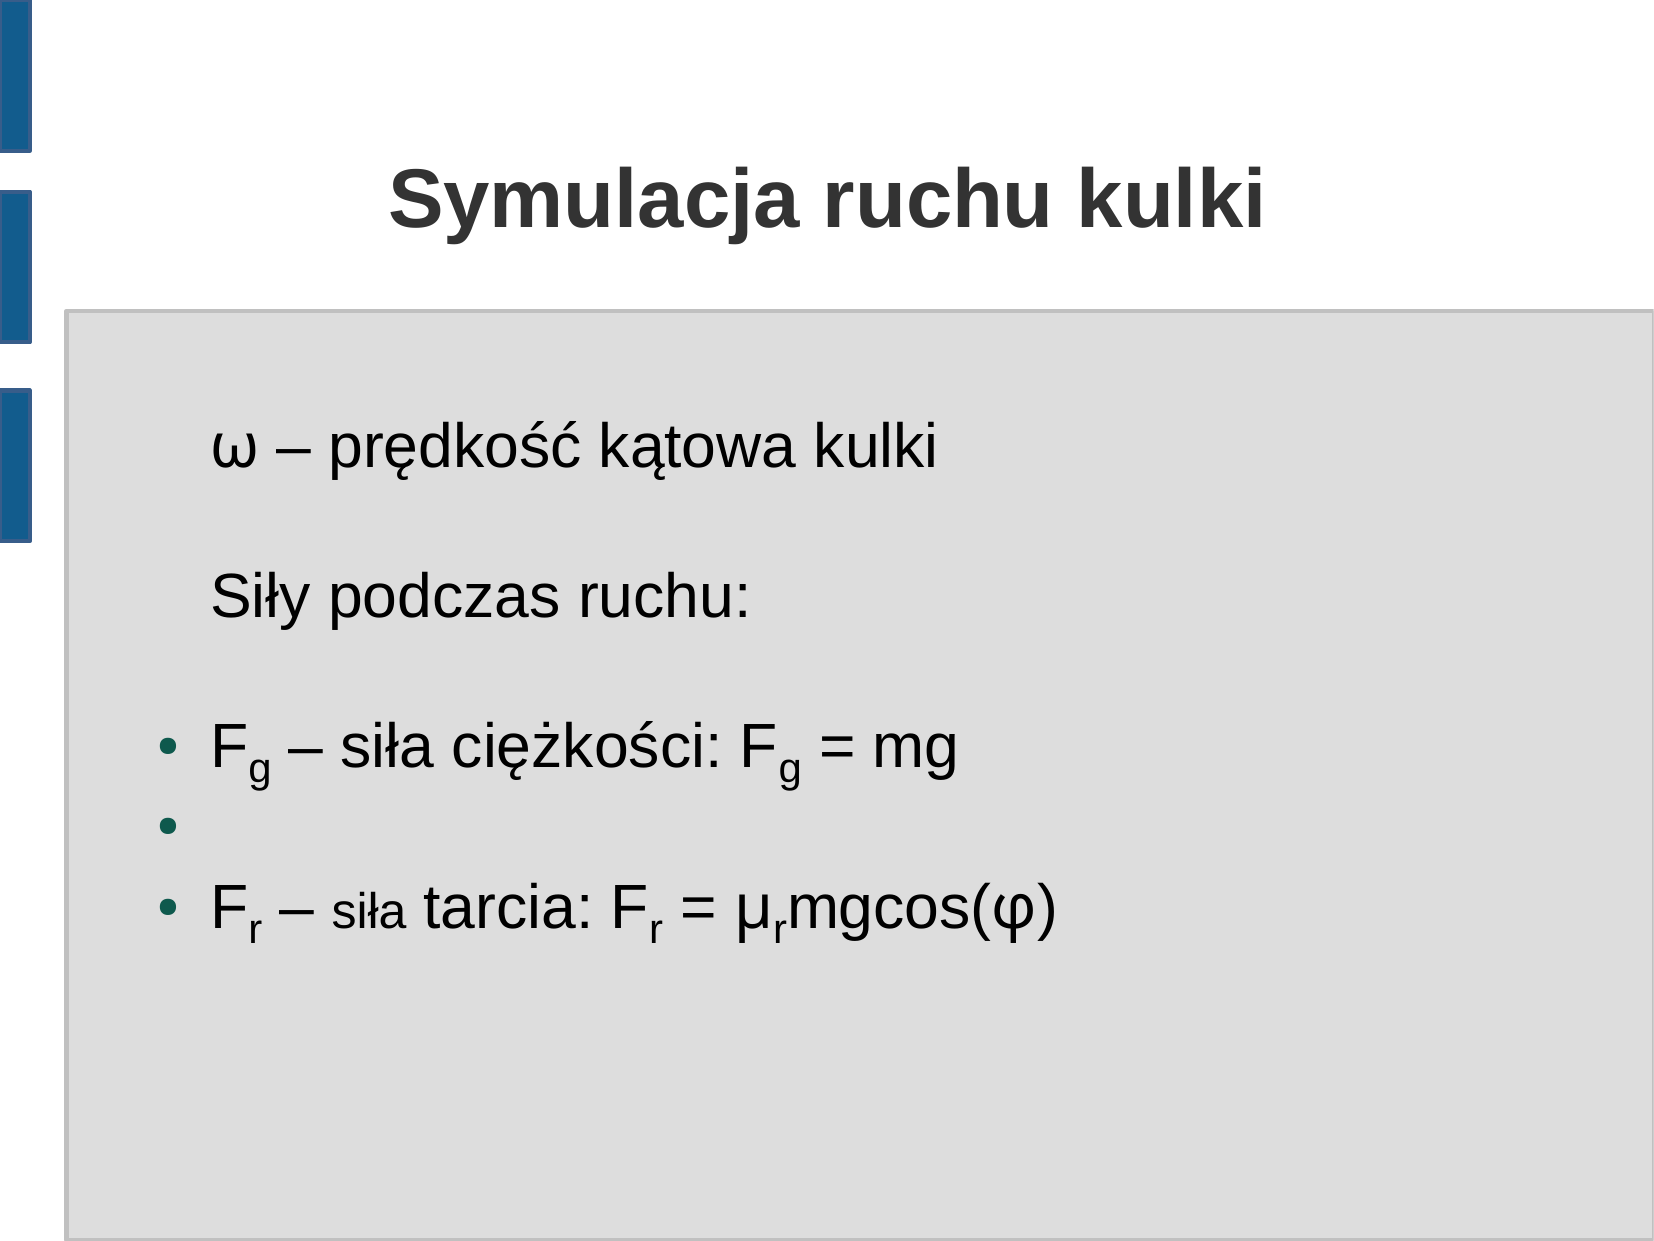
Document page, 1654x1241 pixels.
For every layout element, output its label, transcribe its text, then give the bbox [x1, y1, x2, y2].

list ω – prędkość kątowa kulki Siły podczas ruchu: Fg – siła ciężkości: Fg = mg Fr – siła tarcia: Fr = μrmgcos(φ) [121, 344, 1534, 1127]
title Symulacja ruchu kulki [121, 91, 1534, 299]
